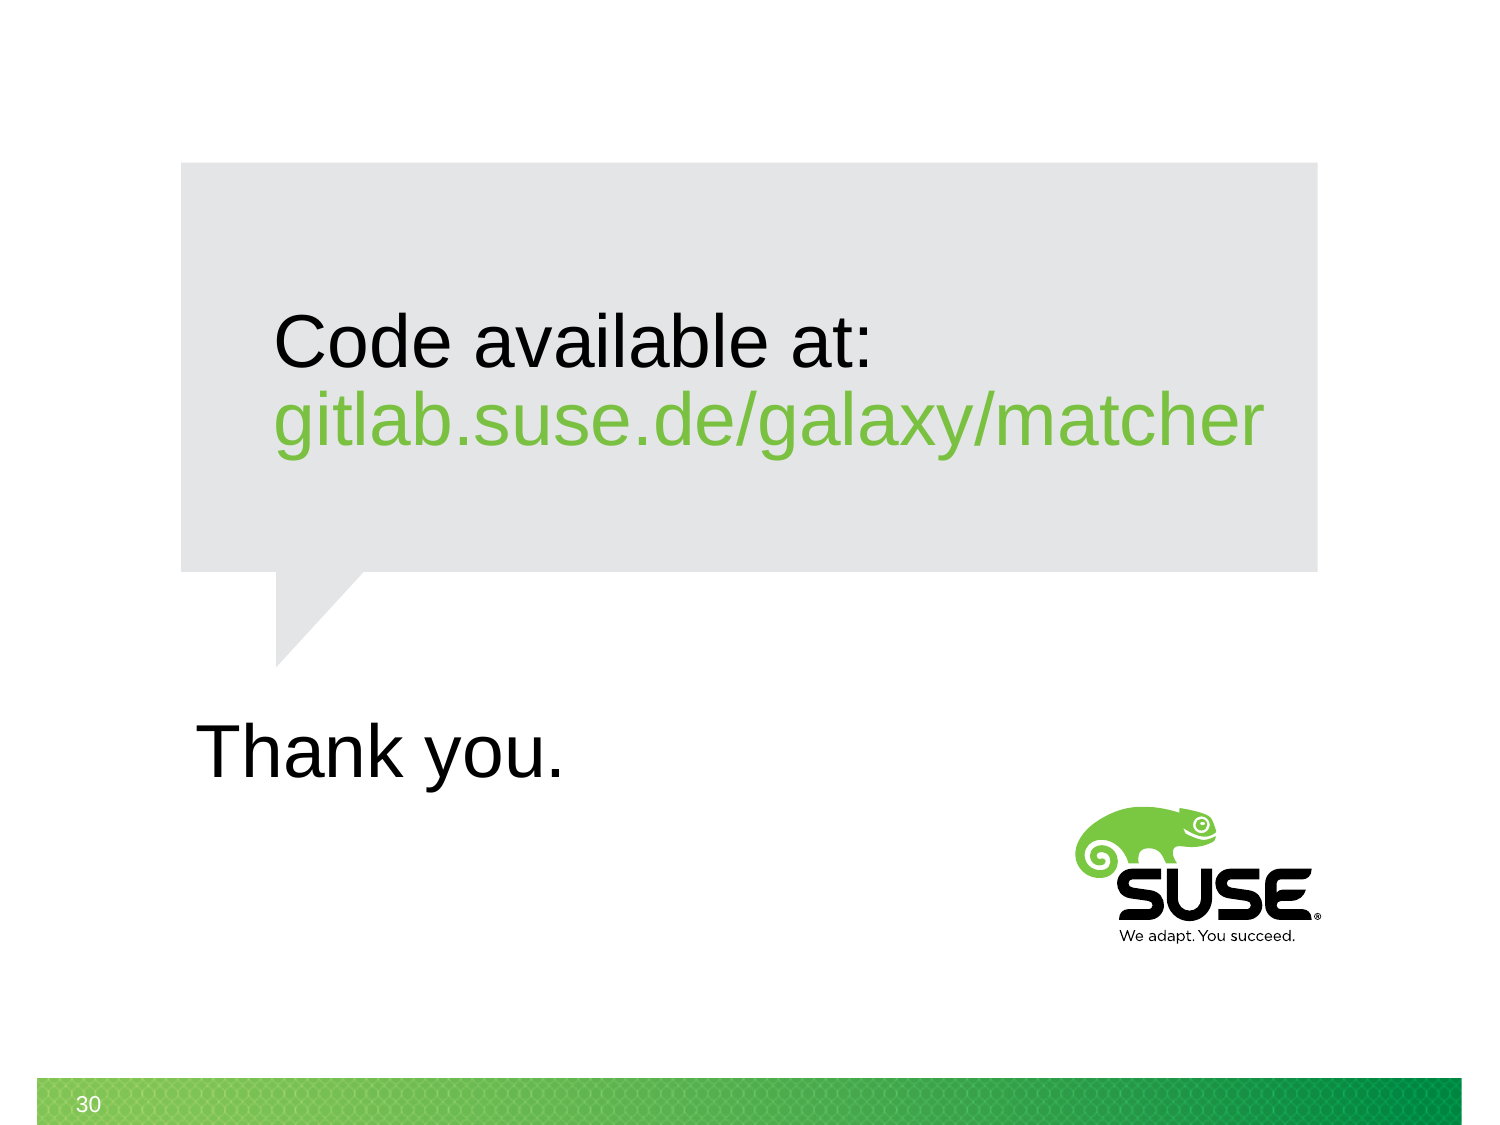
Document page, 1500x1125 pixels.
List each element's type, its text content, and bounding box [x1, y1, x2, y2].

picture [37, 1078, 1462, 1125]
text_box Code available at: gitlab.suse.de/galaxy/matcher [259, 213, 1334, 469]
